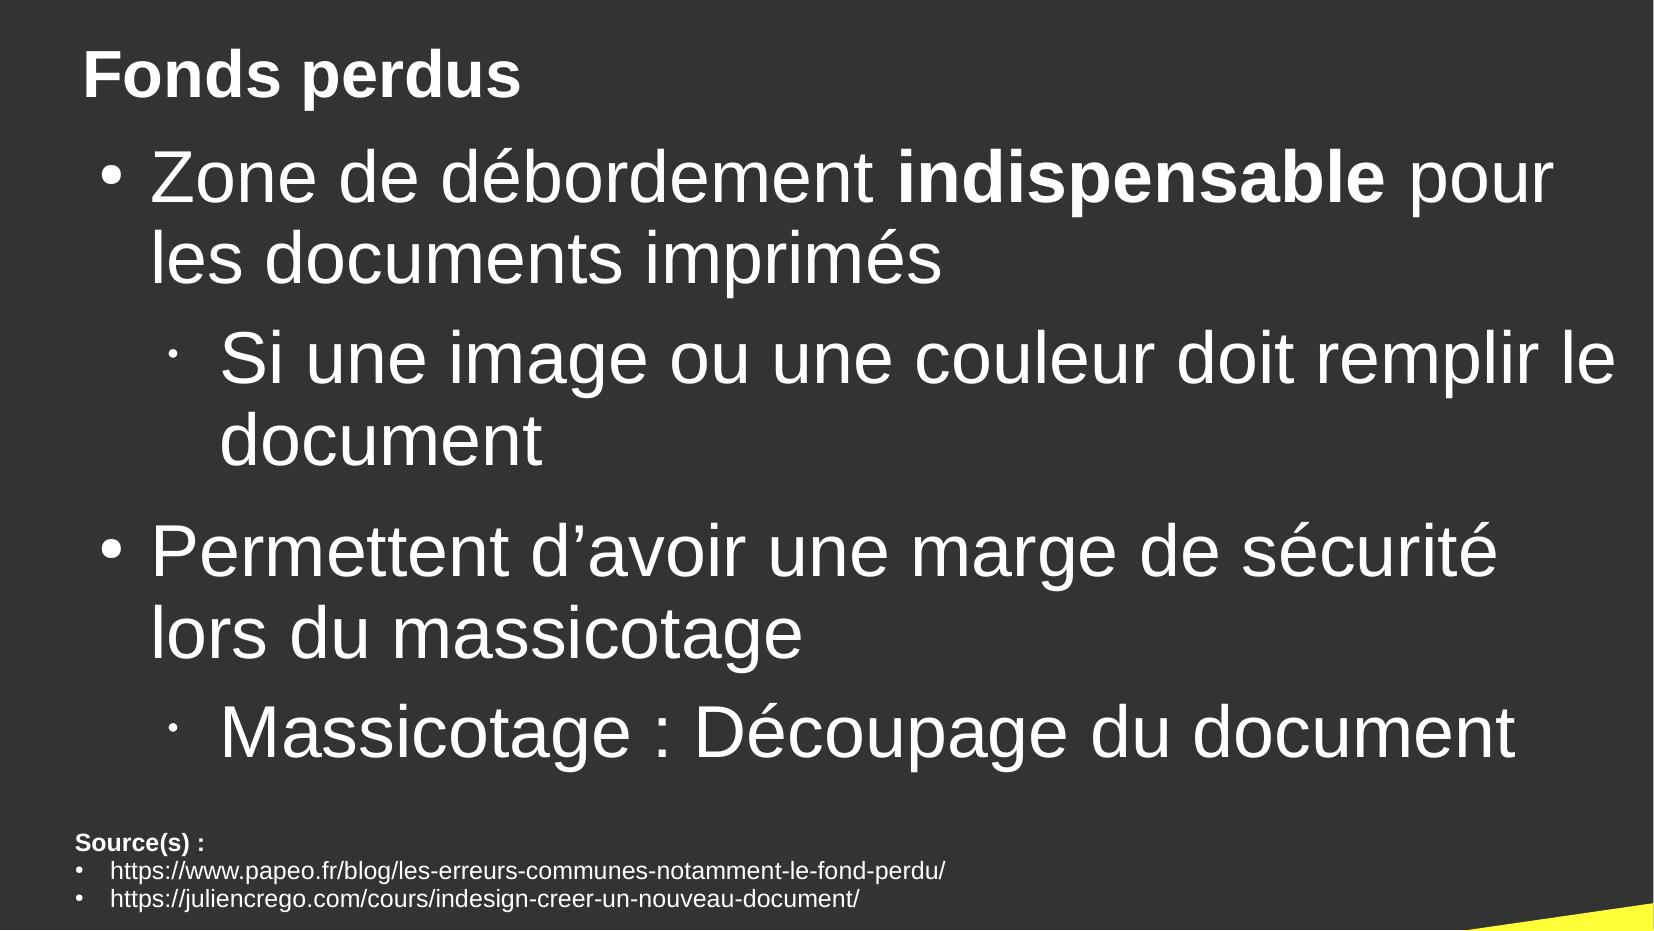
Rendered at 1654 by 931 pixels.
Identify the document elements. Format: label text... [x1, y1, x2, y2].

text_box Source(s) : https://www.papeo.fr/blog/les-erreurs-communes-notamment-le-fond-perdu/ https://juliencrego.com/cours/indesign-creer-un-nouveau-document/ [60, 821, 1546, 921]
list Zone de débordement indispensable pour les documents imprimés Si une image ou une couleur doit remplir le document Permettent d’avoir une marge de sécurité lors du massicotage Massicotage : Découpage du document [80, 135, 1620, 777]
title Fonds perdus [82, 37, 1571, 122]
text_box [1460, 903, 1654, 931]
